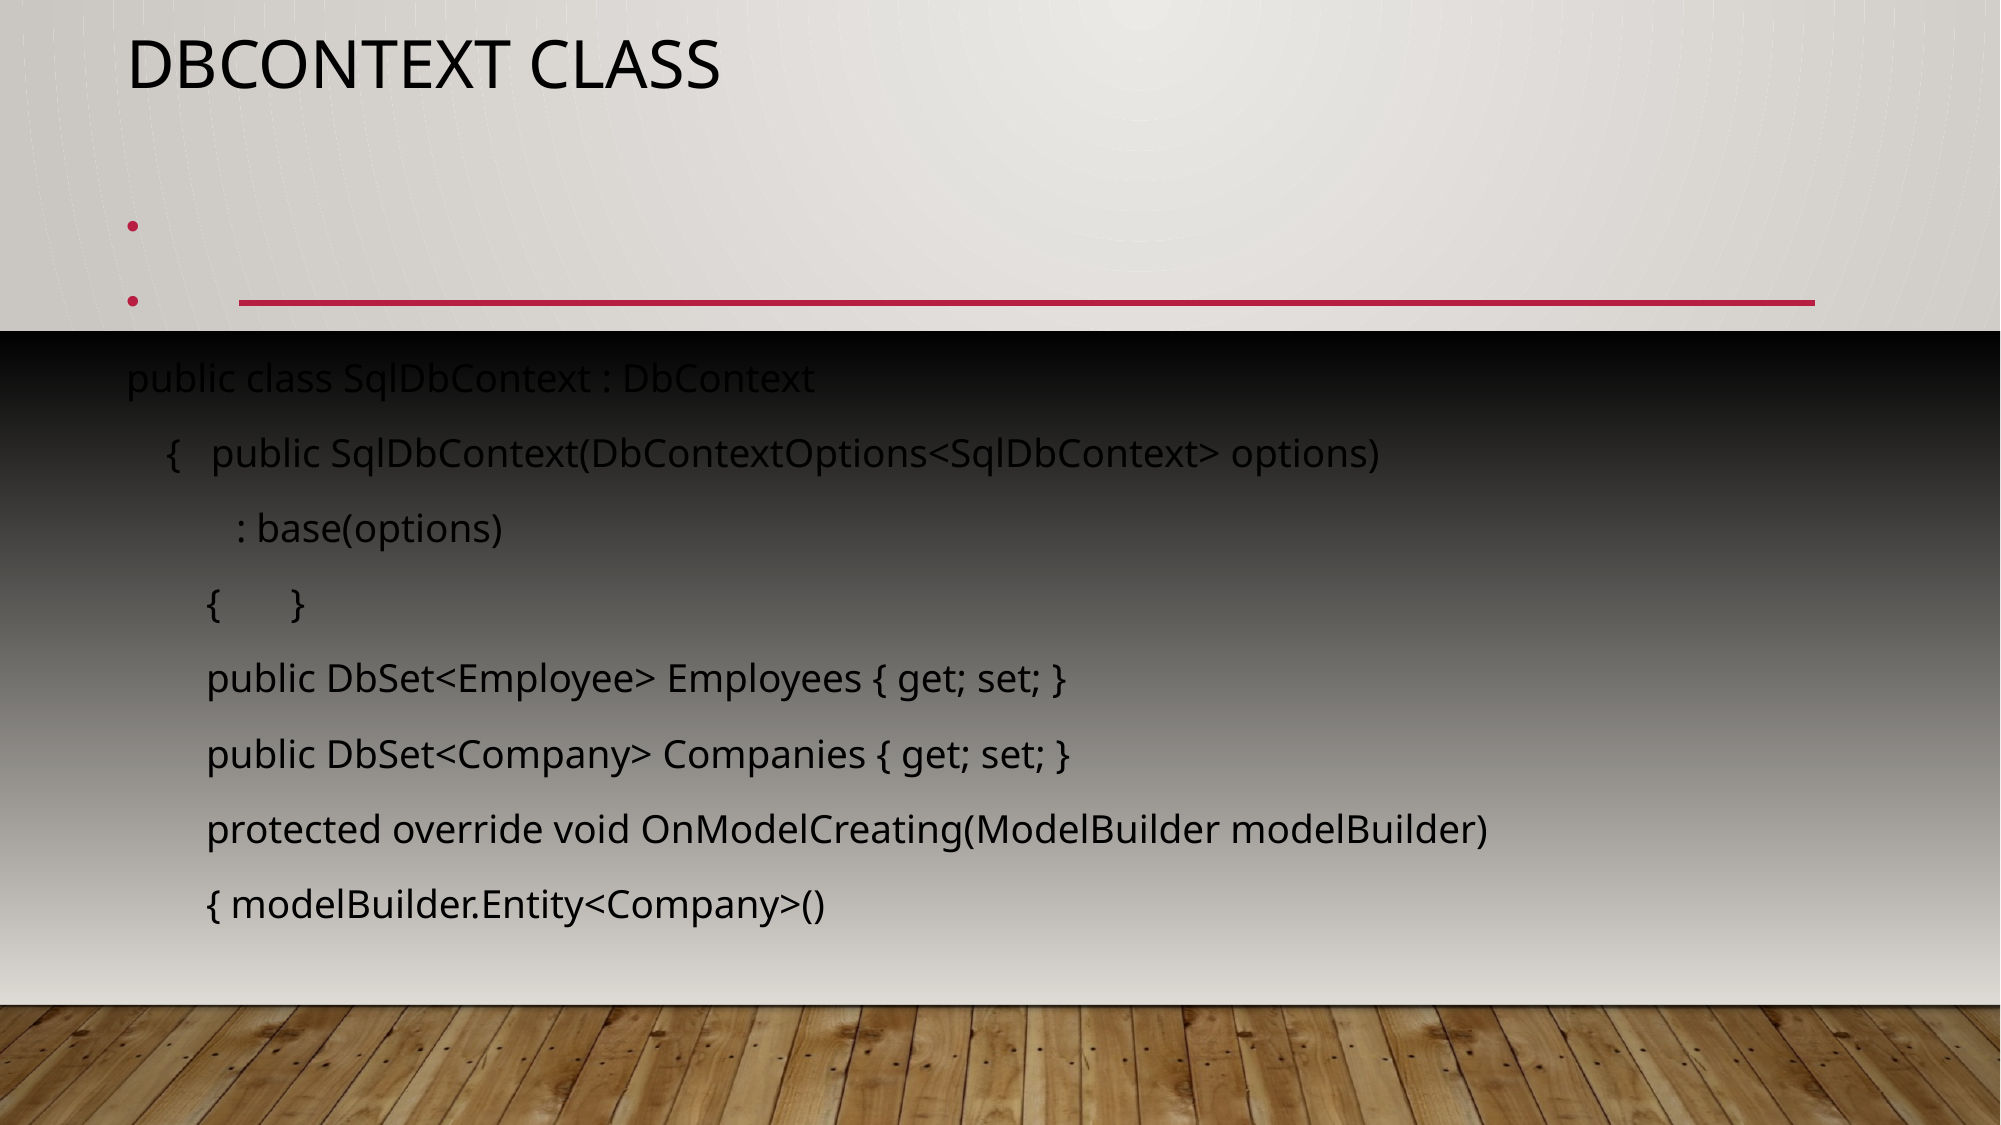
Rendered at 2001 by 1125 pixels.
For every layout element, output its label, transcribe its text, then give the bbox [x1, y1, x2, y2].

list public class SqlDbContext : DbContext { public SqlDbContext(DbContextOptions<SqlDbContext> options) : base(options) { } public DbSet<Employee> Employees { get; set; } public DbSet<Company> Companies { get; set; } protected override void OnModelCreating(ModelBuilder modelBuilder) { modelBuilder.Entity<Company>() [111, 195, 1522, 992]
title DbContext Class [111, 23, 1522, 161]
